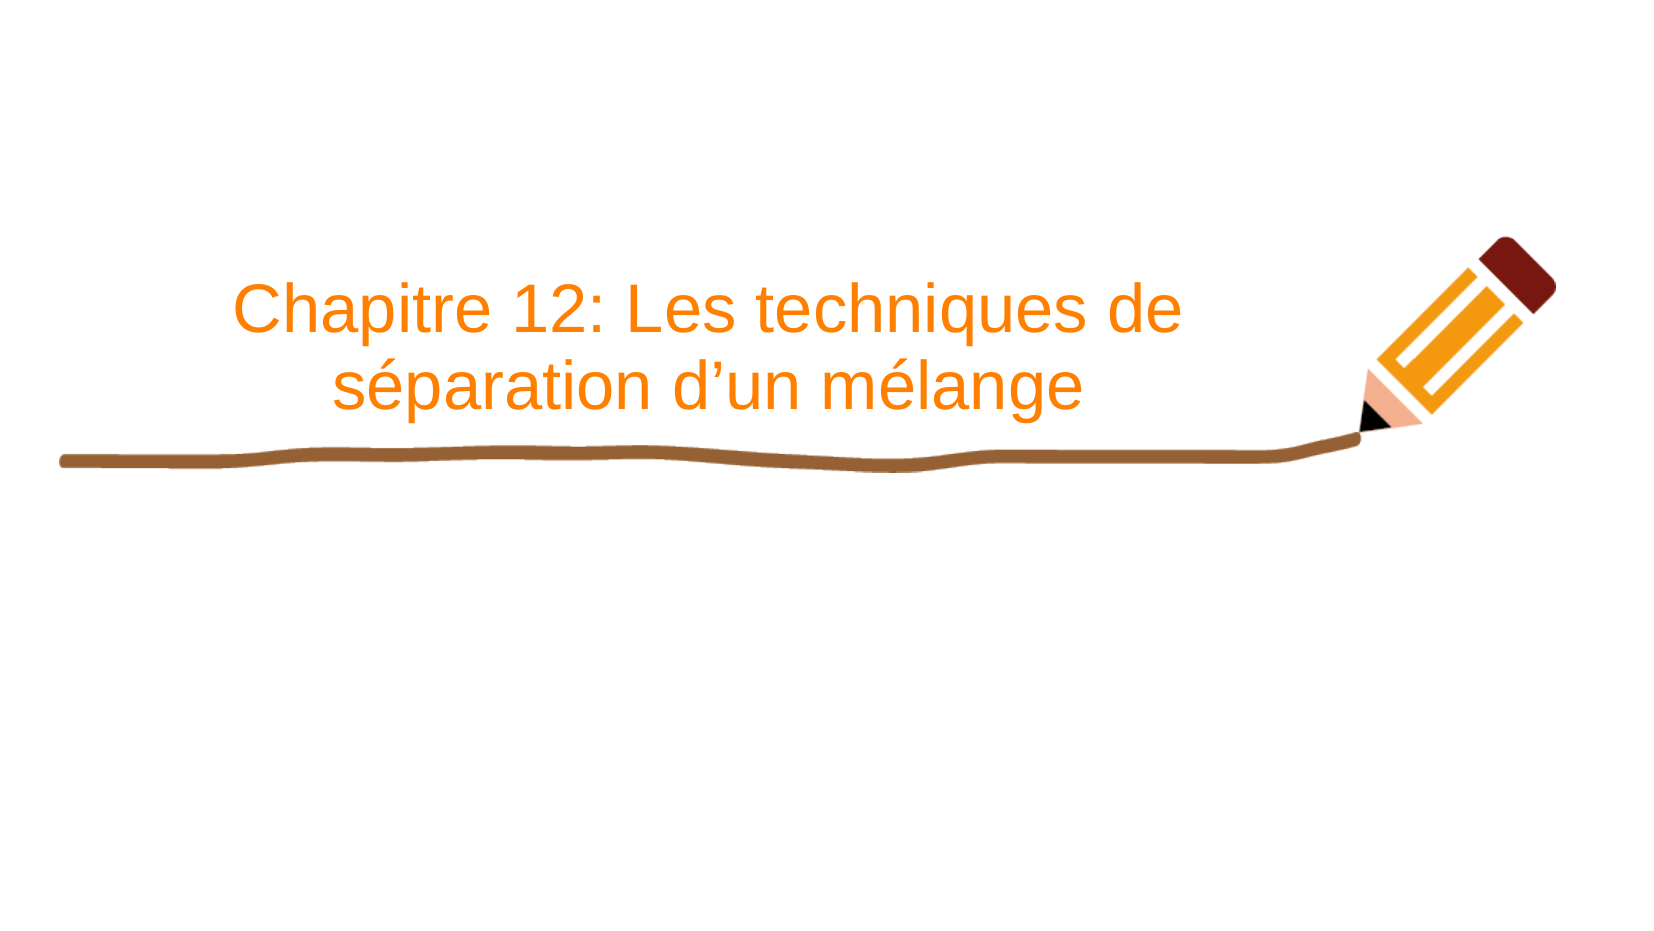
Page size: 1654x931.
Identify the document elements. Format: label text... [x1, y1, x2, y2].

picture [59, 236, 1556, 473]
title Chapitre 12: Les techniques de séparation d’un mélange [88, 265, 1329, 429]
